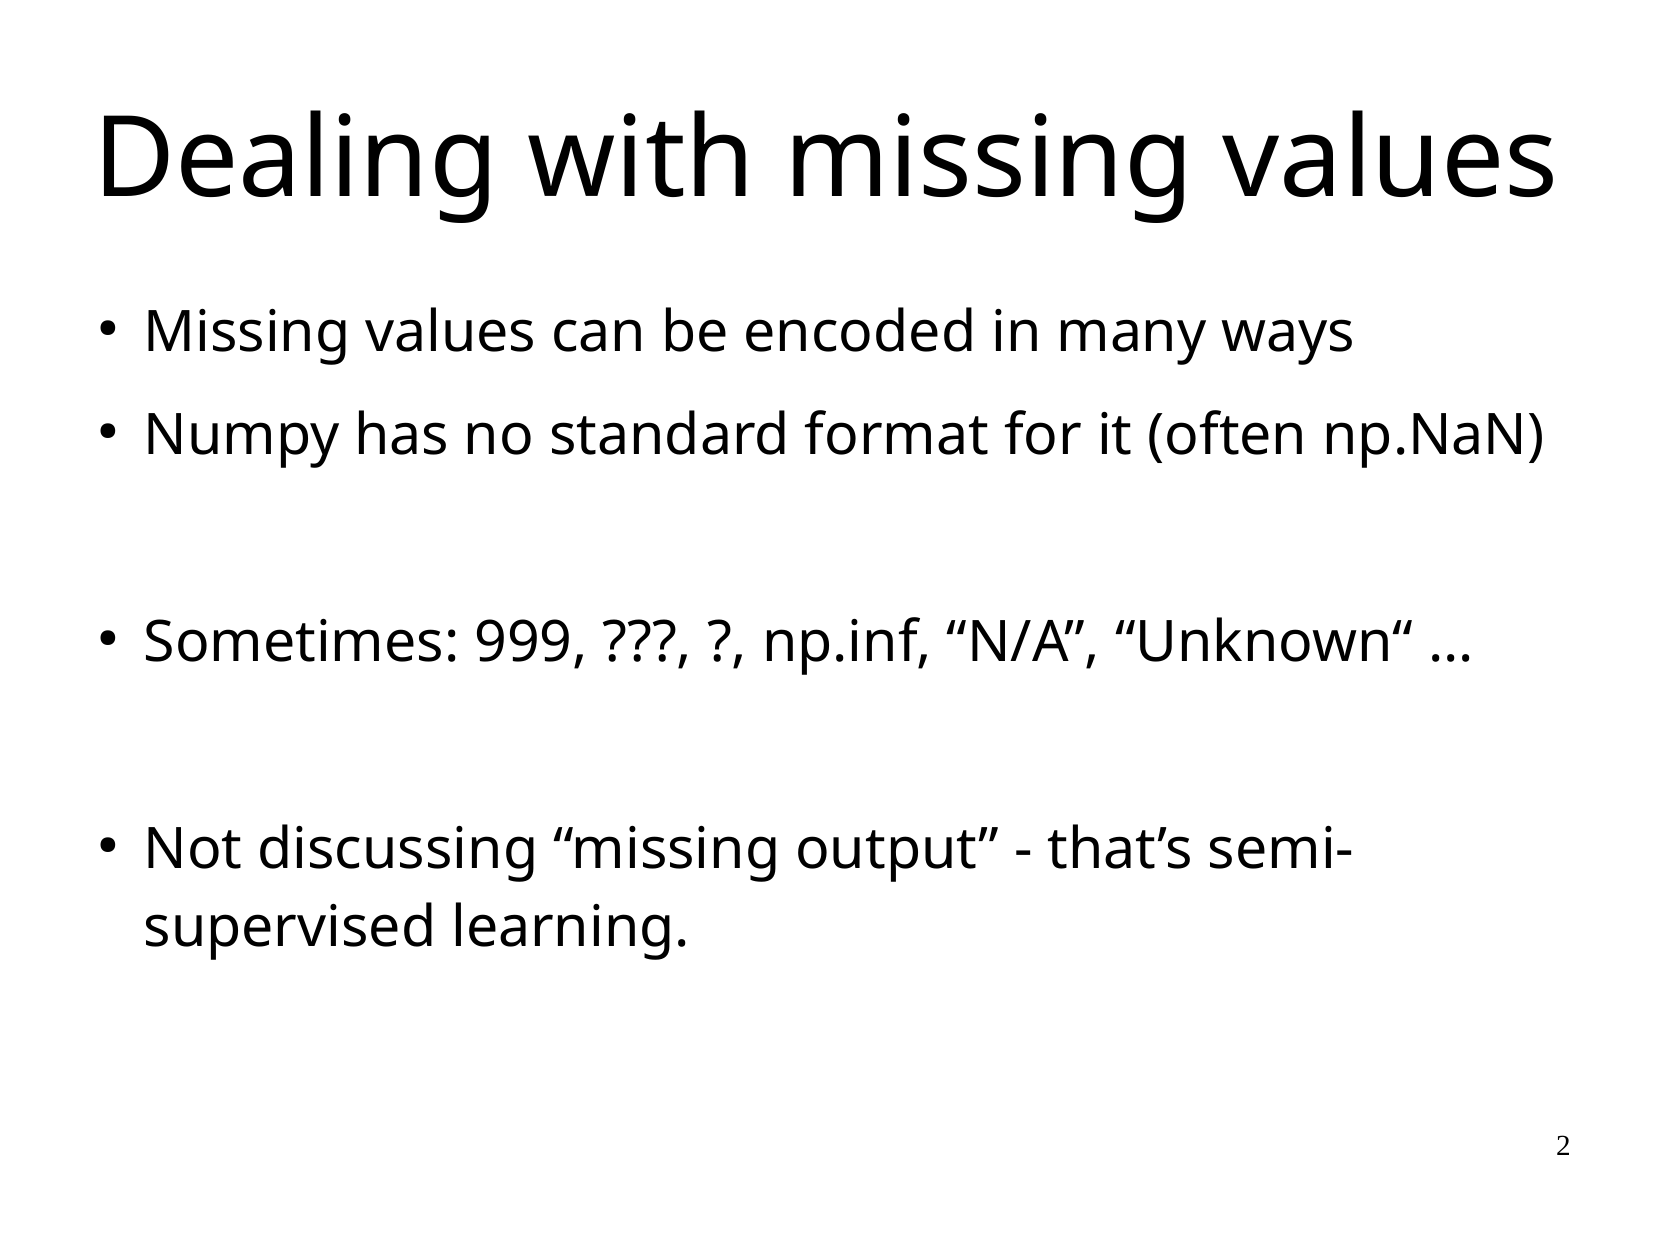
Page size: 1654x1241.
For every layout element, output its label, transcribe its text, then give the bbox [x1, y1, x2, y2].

title Dealing with missing values [82, 49, 1571, 257]
list Missing values can be encoded in many ways Numpy has no standard format for it (often np.NaN) Sometimes: 999, ???, ?, np.inf, “N/A”, “Unknown“ … Not discussing “missing output” - that’s semi-supervised learning. [82, 290, 1571, 1010]
